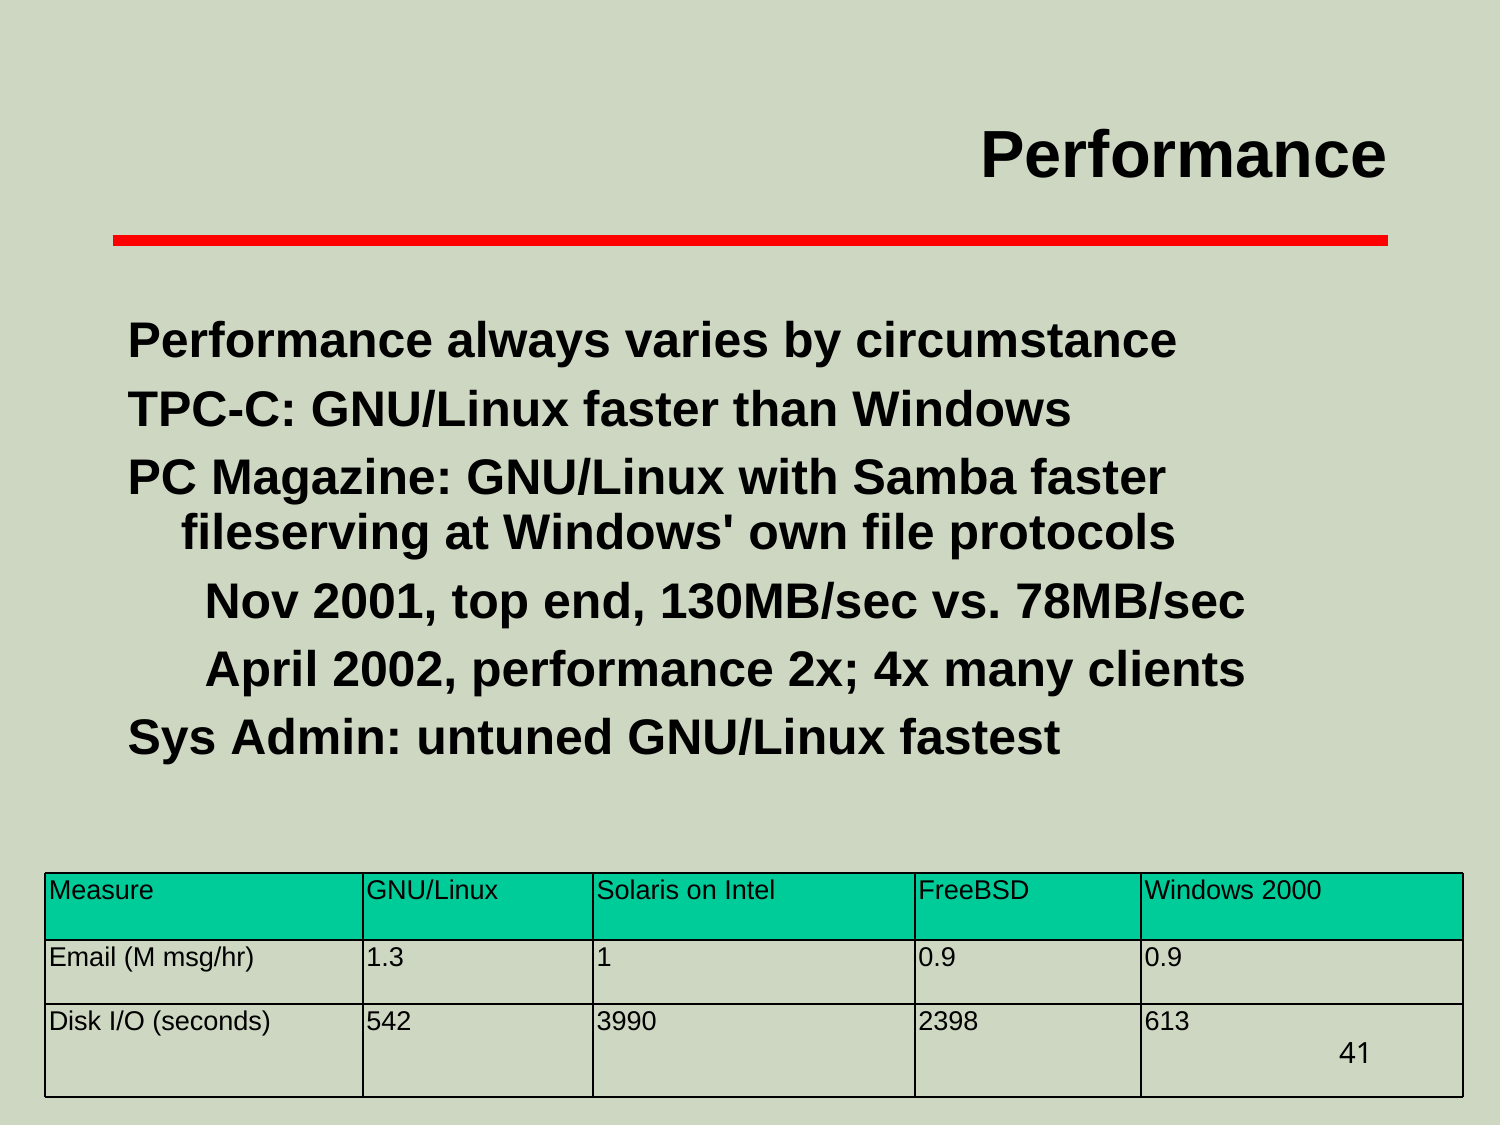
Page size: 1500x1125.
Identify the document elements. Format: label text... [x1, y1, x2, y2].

text_box 1 [594, 941, 914, 1003]
text_box 0.9 [916, 941, 1140, 1003]
text_box 2398 [916, 1005, 1140, 1096]
text_box Windows 2000 [1142, 874, 1462, 939]
text_box GNU/Linux [364, 874, 592, 939]
text_box Email (M msg/hr) [46, 941, 362, 1003]
text_box 0.9 [1142, 941, 1462, 1003]
text_box 542 [364, 1005, 592, 1096]
text_box 1.3 [364, 941, 592, 1003]
text_box Measure [46, 874, 362, 939]
list Performance always varies by circumstance TPC-C: GNU/Linux faster than Windows PC Magazine: GNU/Linux with Samba faster fileserving at Windows' own file protocols Nov 2001, top end, 130MB/sec vs. 78MB/sec April 2002, performance 2x; 4x many clients Sys Admin: untuned GNU/Linux fastest [110, 312, 1391, 872]
text_box Solaris on Intel [594, 874, 914, 939]
title Performance [337, 85, 1388, 224]
text_box 3990 [594, 1005, 914, 1096]
text_box Disk I/O (seconds) [46, 1005, 362, 1096]
text_box FreeBSD [916, 874, 1140, 939]
text_box 613 [1142, 1005, 1462, 1096]
